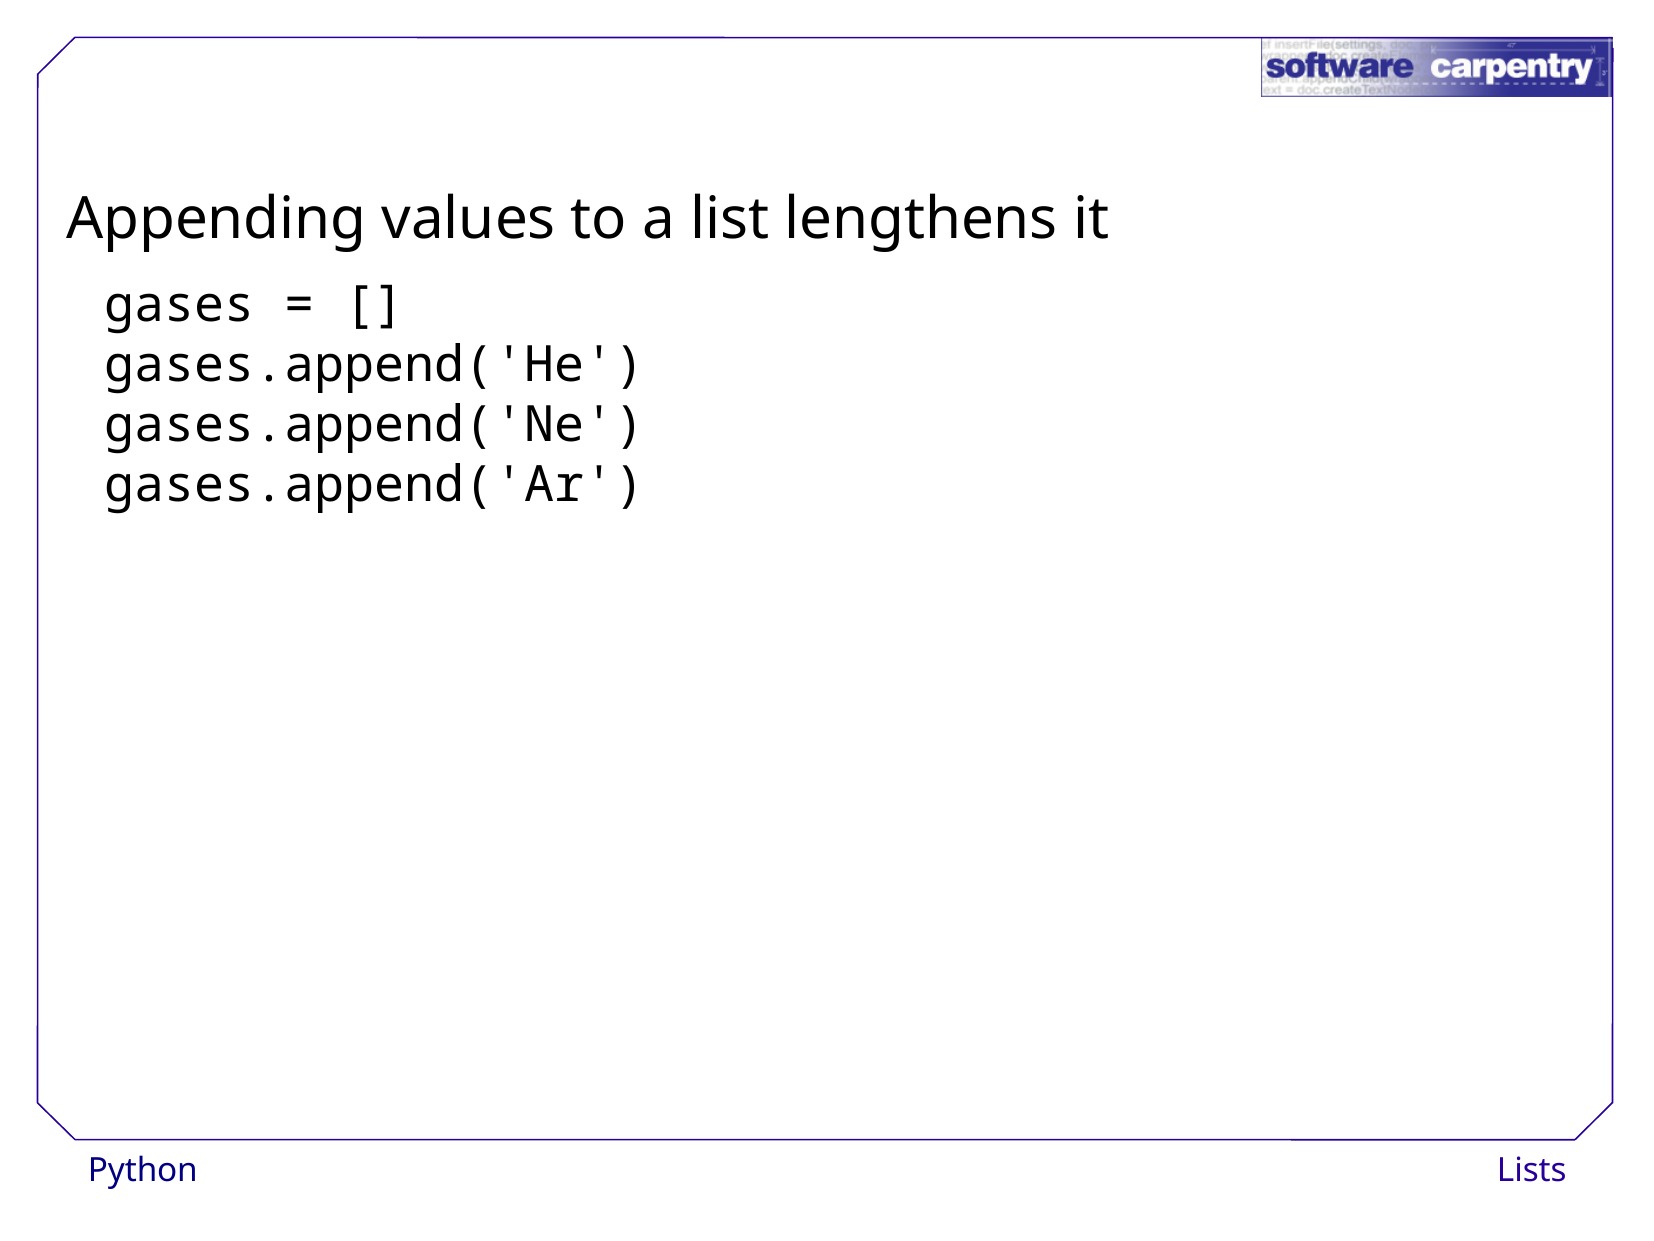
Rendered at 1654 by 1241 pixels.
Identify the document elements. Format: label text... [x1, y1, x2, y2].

text_box gases = [] gases.append('He') gases.append('Ne') gases.append('Ar') [89, 263, 1512, 658]
text_box Appending values to a list lengthens it [51, 138, 1275, 259]
picture [1261, 39, 1613, 97]
